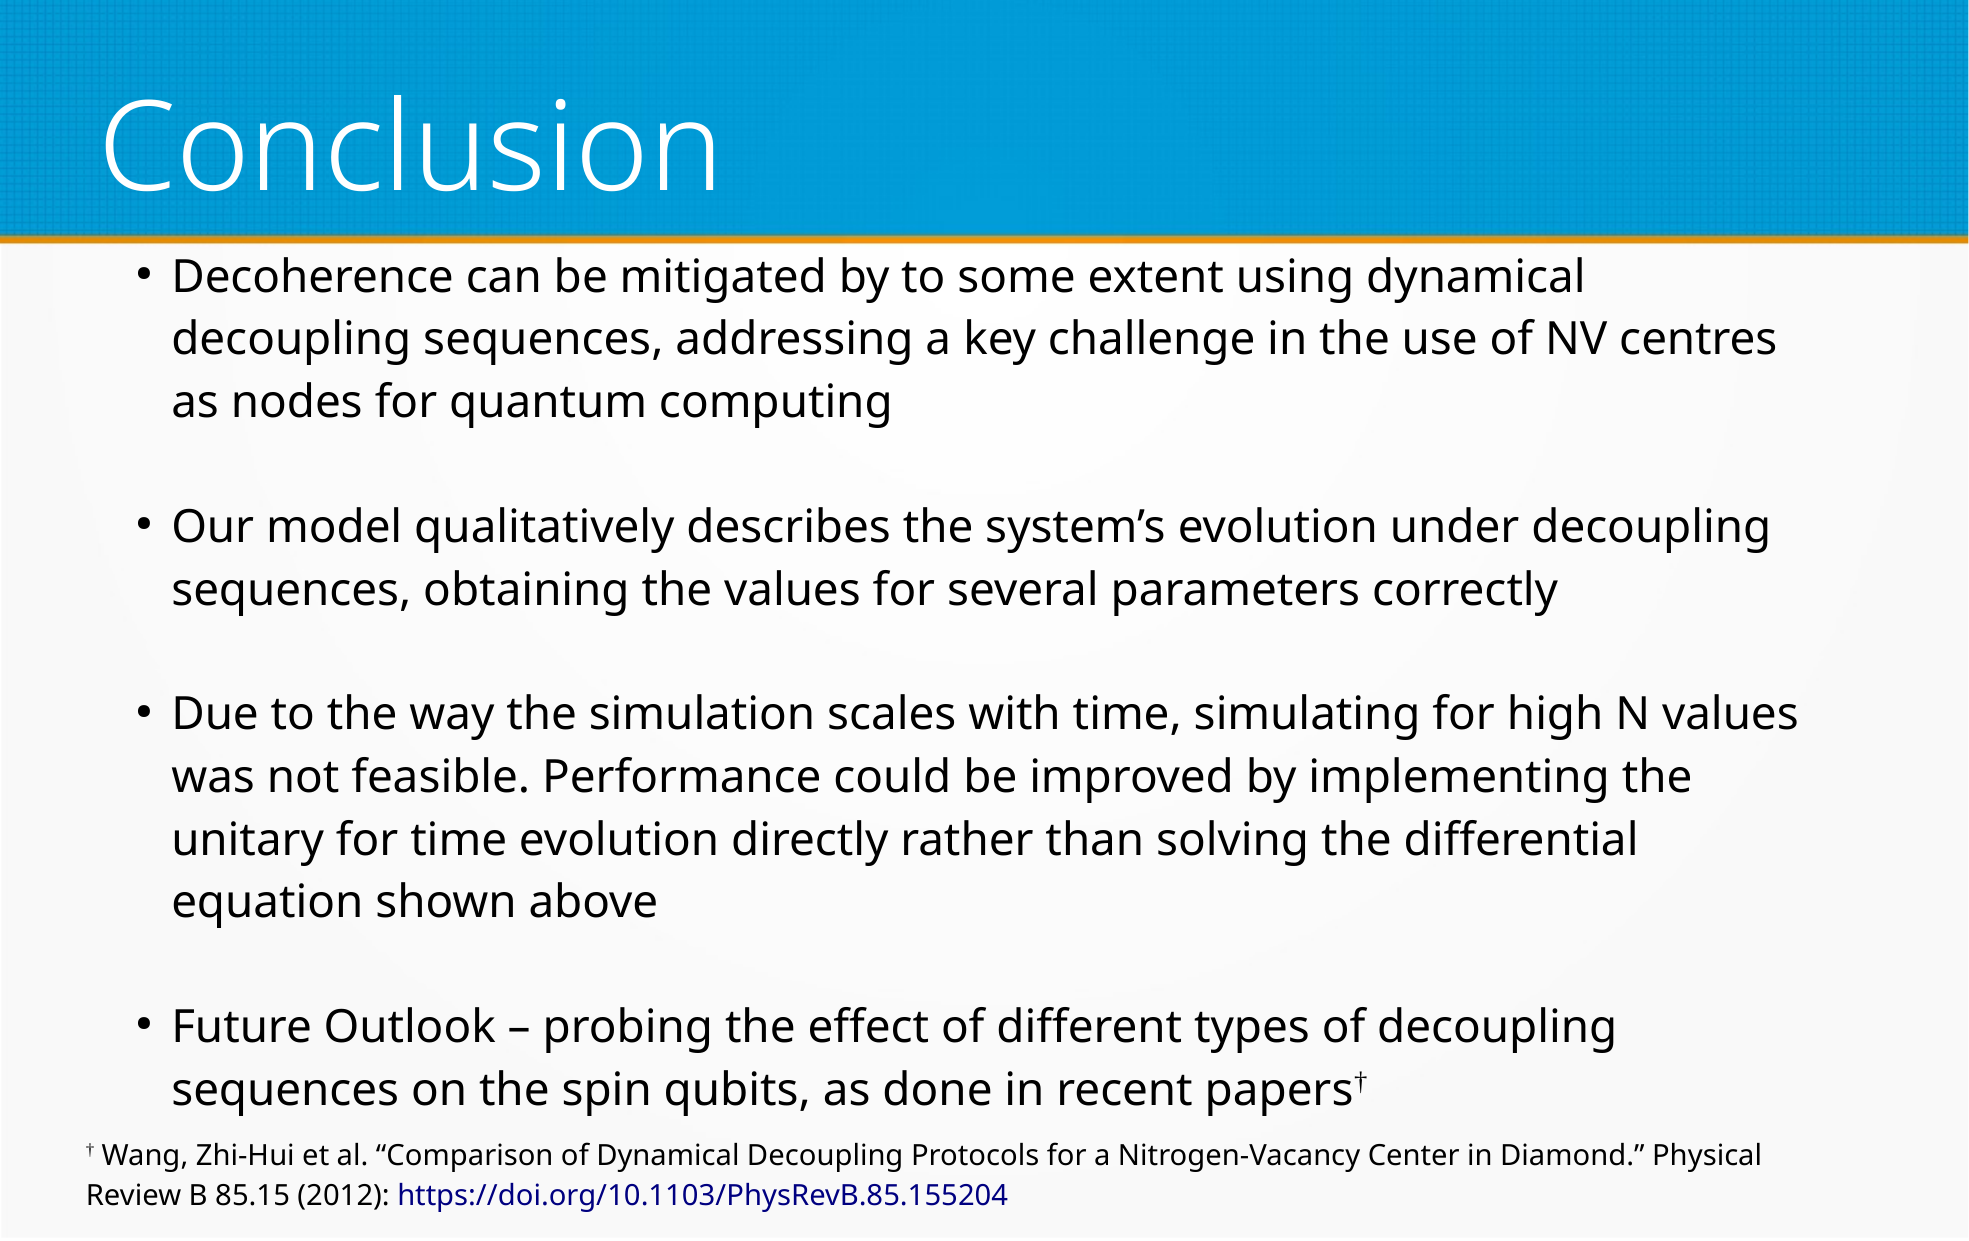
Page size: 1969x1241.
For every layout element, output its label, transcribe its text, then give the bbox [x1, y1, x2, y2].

title Conclusion [98, 19, 1870, 227]
text_box Decoherence can be mitigated by to some extent using dynamical decoupling sequences, addressing a key challenge in the use of NV centres as nodes for quantum computing Our model qualitatively describes the system’s evolution under decoupling sequences, obtaining the values for several parameters correctly Due to the way the simulation scales with time, simulating for high N values was not feasible. Performance could be improved by implementing the unitary for time evolution directly rather than solving the differential equation shown above Future Outlook – probing the effect of different types of decoupling sequences on the spin qubits, as done in recent papers† [129, 275, 1819, 1087]
text_box † Wang, Zhi-Hui et al. “Comparison of Dynamical Decoupling Protocols for a Nitrogen-Vacancy Center in Diamond.” Physical Review B 85.15 (2012): https://doi.org/10.1103/PhysRevB.85.155204 [79, 1133, 1796, 1215]
picture [0, 233, 1969, 1241]
